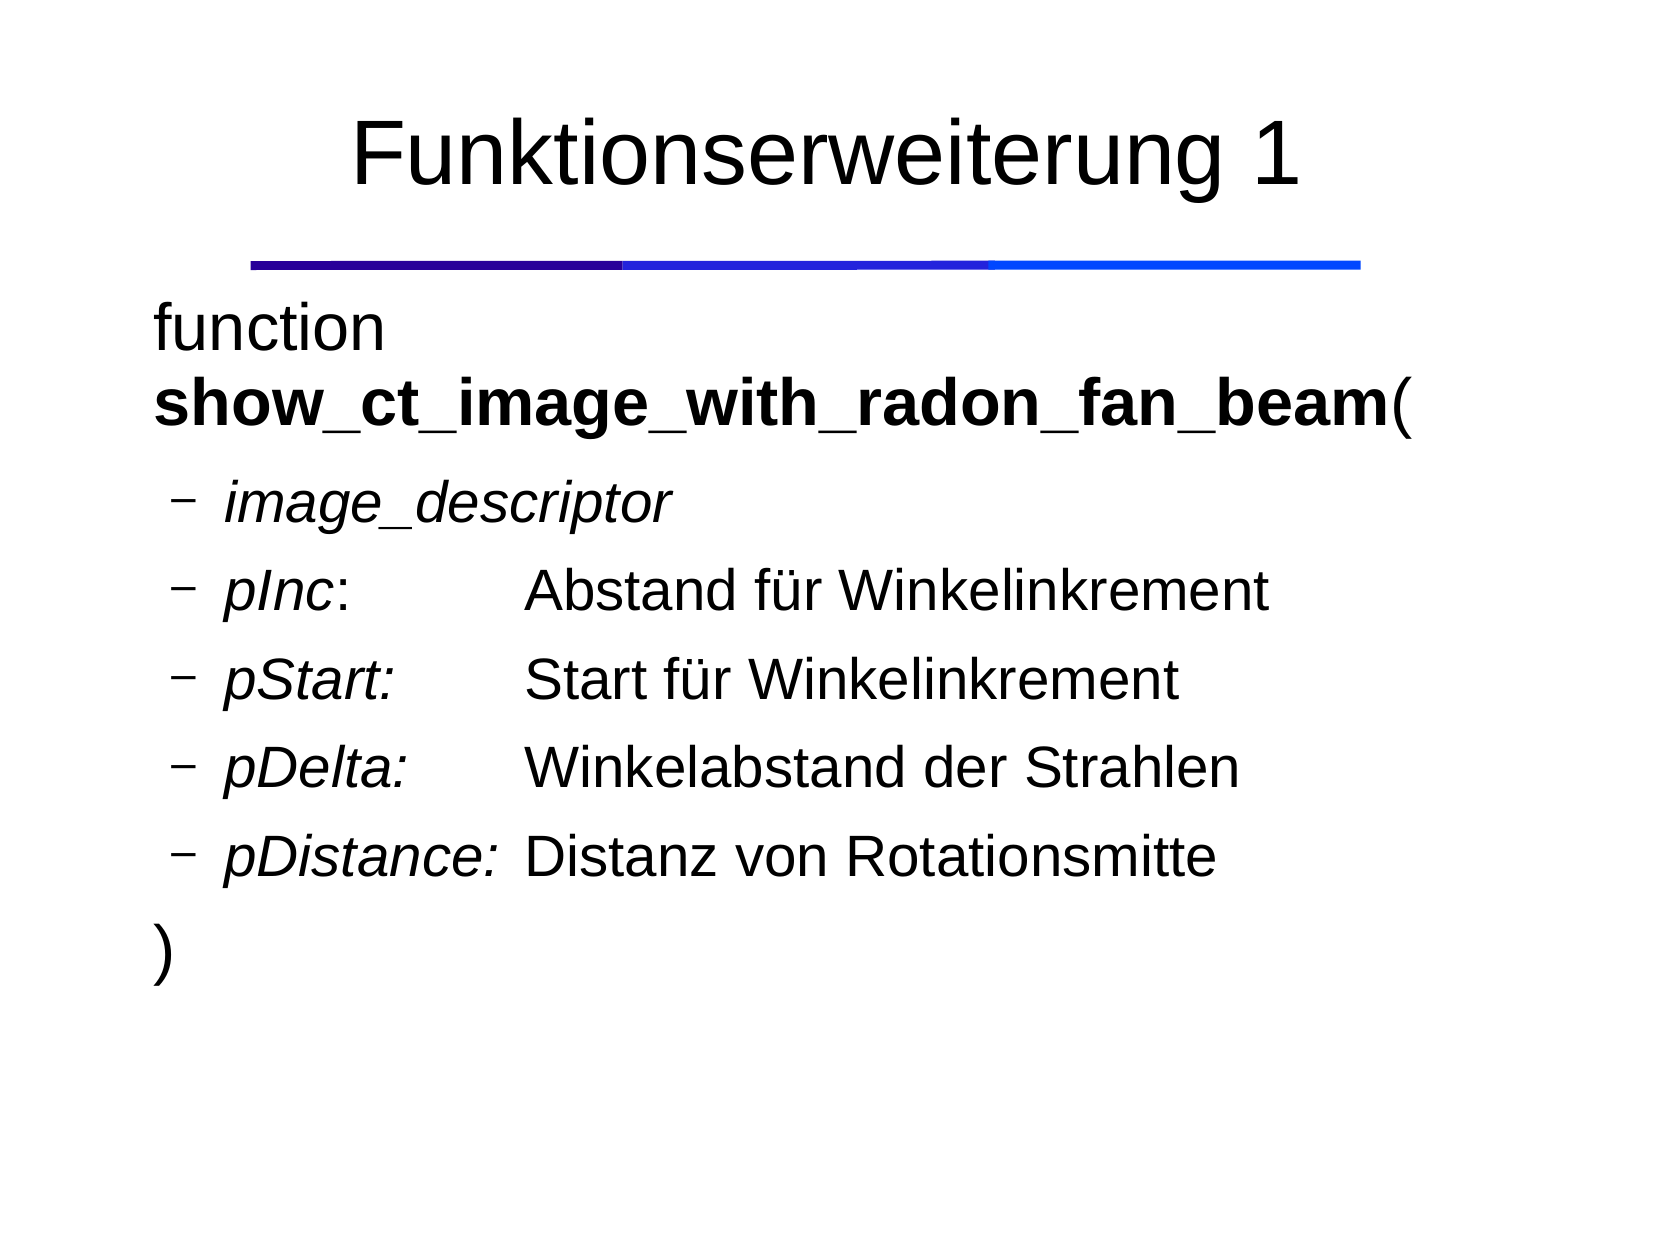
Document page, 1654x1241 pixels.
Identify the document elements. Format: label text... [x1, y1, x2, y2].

title Funktionserweiterung 1 [82, 49, 1571, 257]
list function show_ct_image_with_radon_fan_beam( image_descriptor pInc: Abstand für Winkelinkrement pStart: Start für Winkelinkrement pDelta: Winkelabstand der Strahlen pDistance: Distanz von Rotationsmitte ) [82, 290, 1538, 1010]
